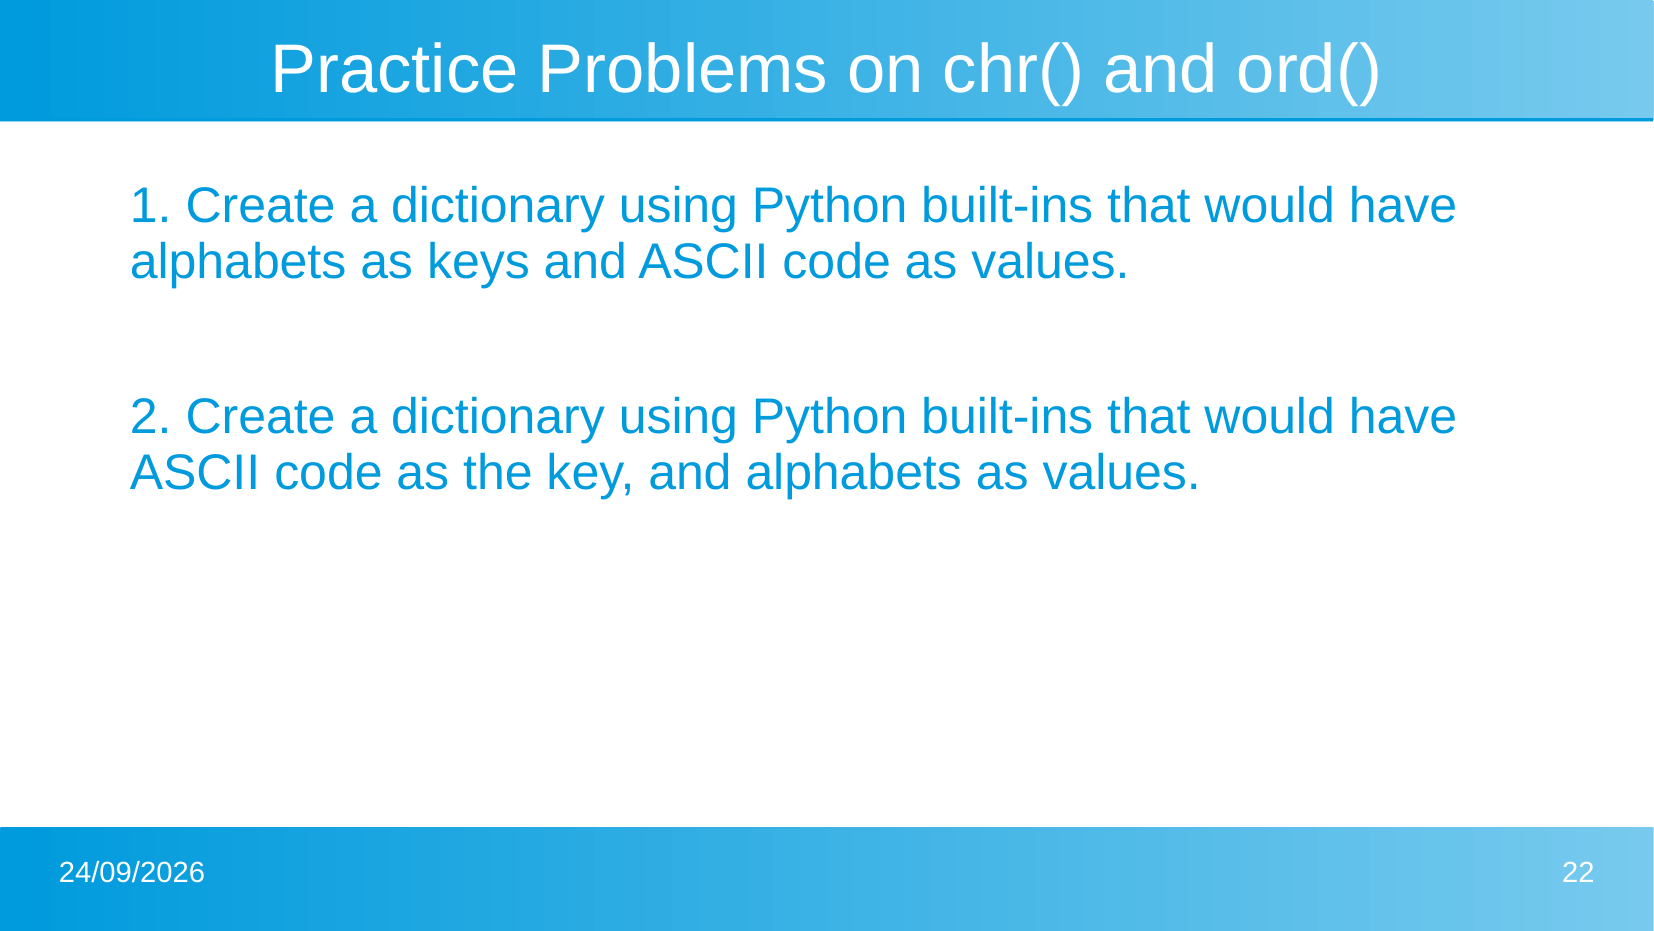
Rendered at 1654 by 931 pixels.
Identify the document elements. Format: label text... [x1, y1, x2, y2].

title Practice Problems on chr() and ord() [59, 29, 1595, 108]
list 1. Create a dictionary using Python built-ins that would have alphabets as keys and ASCII code as values. 2. Create a dictionary using Python built-ins that would have ASCII code as the key, and alphabets as values. [59, 177, 1595, 768]
